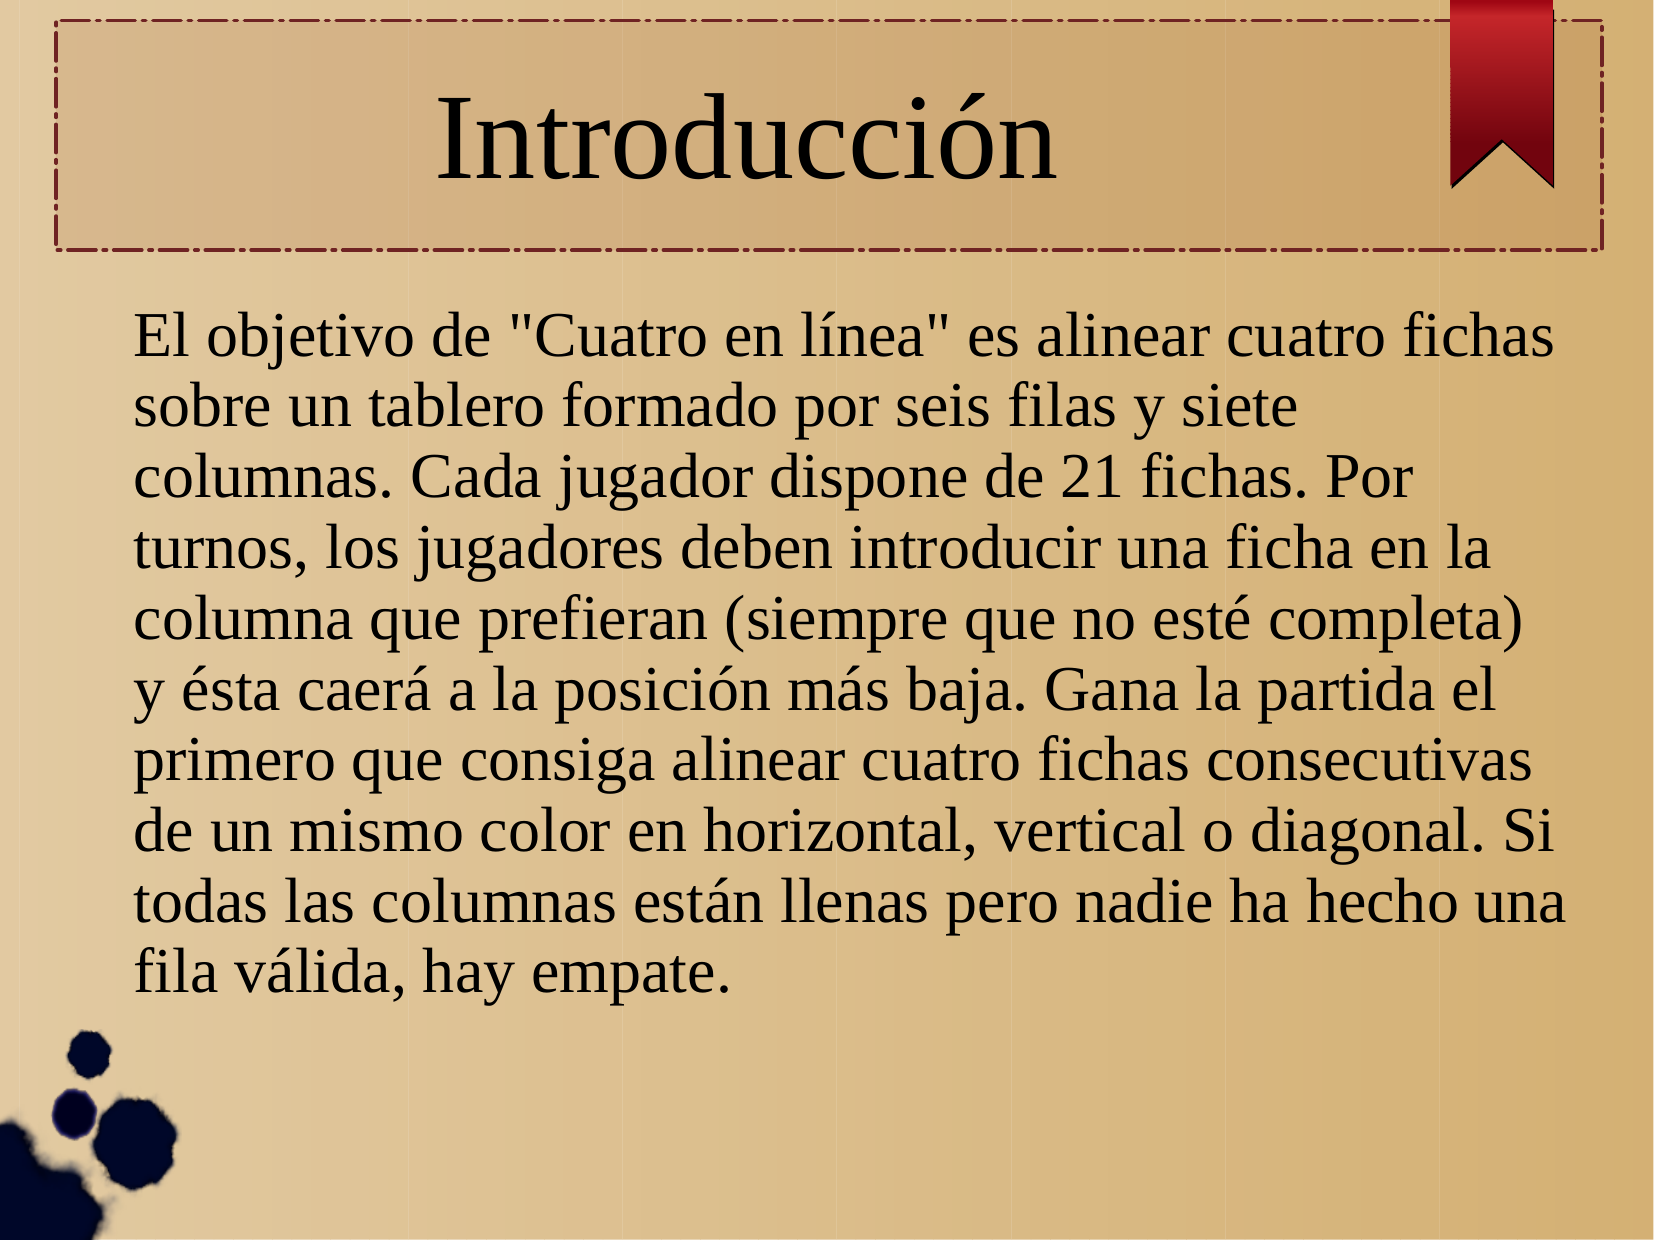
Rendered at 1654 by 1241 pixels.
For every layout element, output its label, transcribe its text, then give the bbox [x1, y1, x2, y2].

list El objetivo de "Cuatro en línea" es alinear cuatro fichas sobre un tablero formado por seis filas y siete columnas. Cada jugador dispone de 21 fichas. Por turnos, los jugadores deben introducir una ficha en la columna que prefieran (siempre que no esté completa) y ésta caerá a la posición más baja. Gana la partida el primero que consiga alinear cuatro fichas consecutivas de un mismo color en horizontal, vertical o diagonal. Si todas las columnas están llenas pero nadie ha hecho una fila válida, hay empate. [82, 299, 1571, 1019]
title Introducción [82, 47, 1412, 229]
